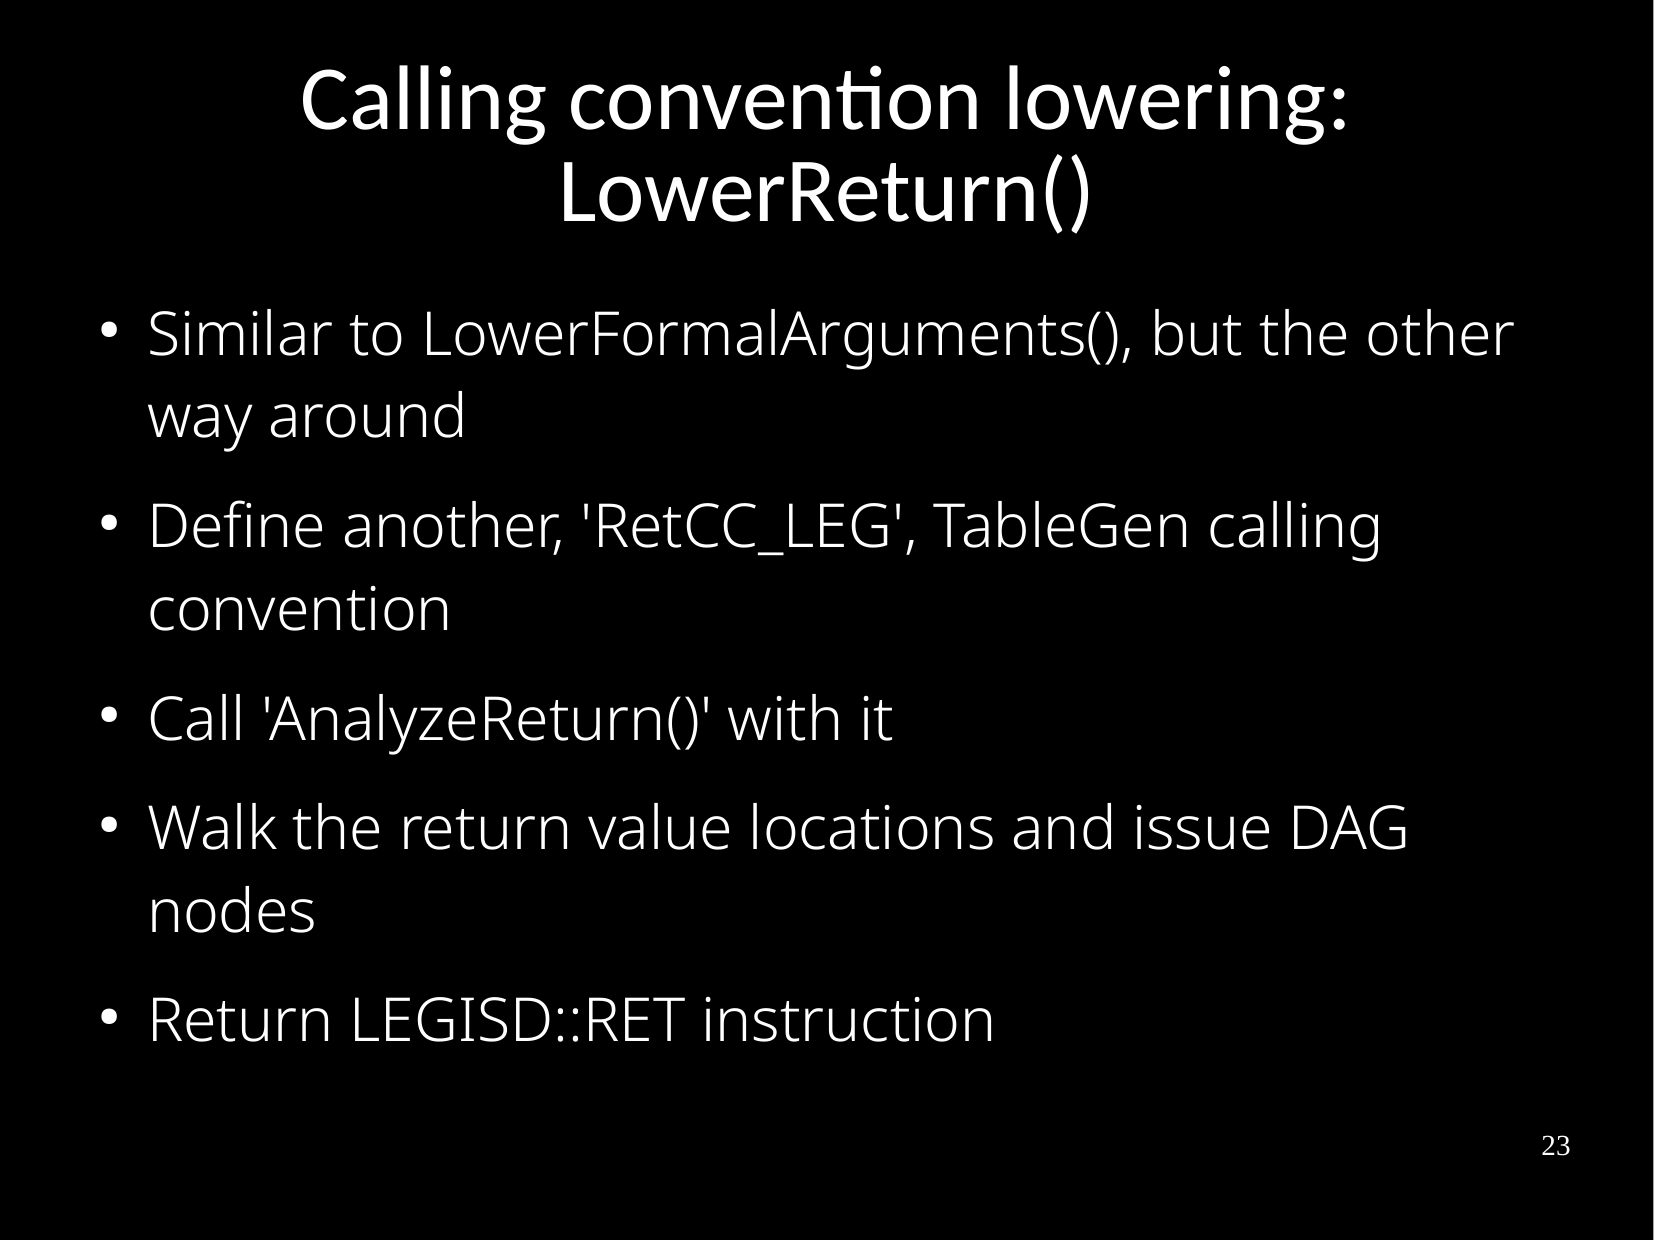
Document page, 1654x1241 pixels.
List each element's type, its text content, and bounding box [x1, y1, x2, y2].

title Calling convention lowering: LowerReturn() [82, 49, 1571, 257]
list Similar to LowerFormalArguments(), but the other way around Define another, 'RetCC_LEG', TableGen calling convention Call 'AnalyzeReturn()' with it Walk the return value locations and issue DAG nodes Return LEGISD::RET instruction [82, 290, 1571, 1063]
